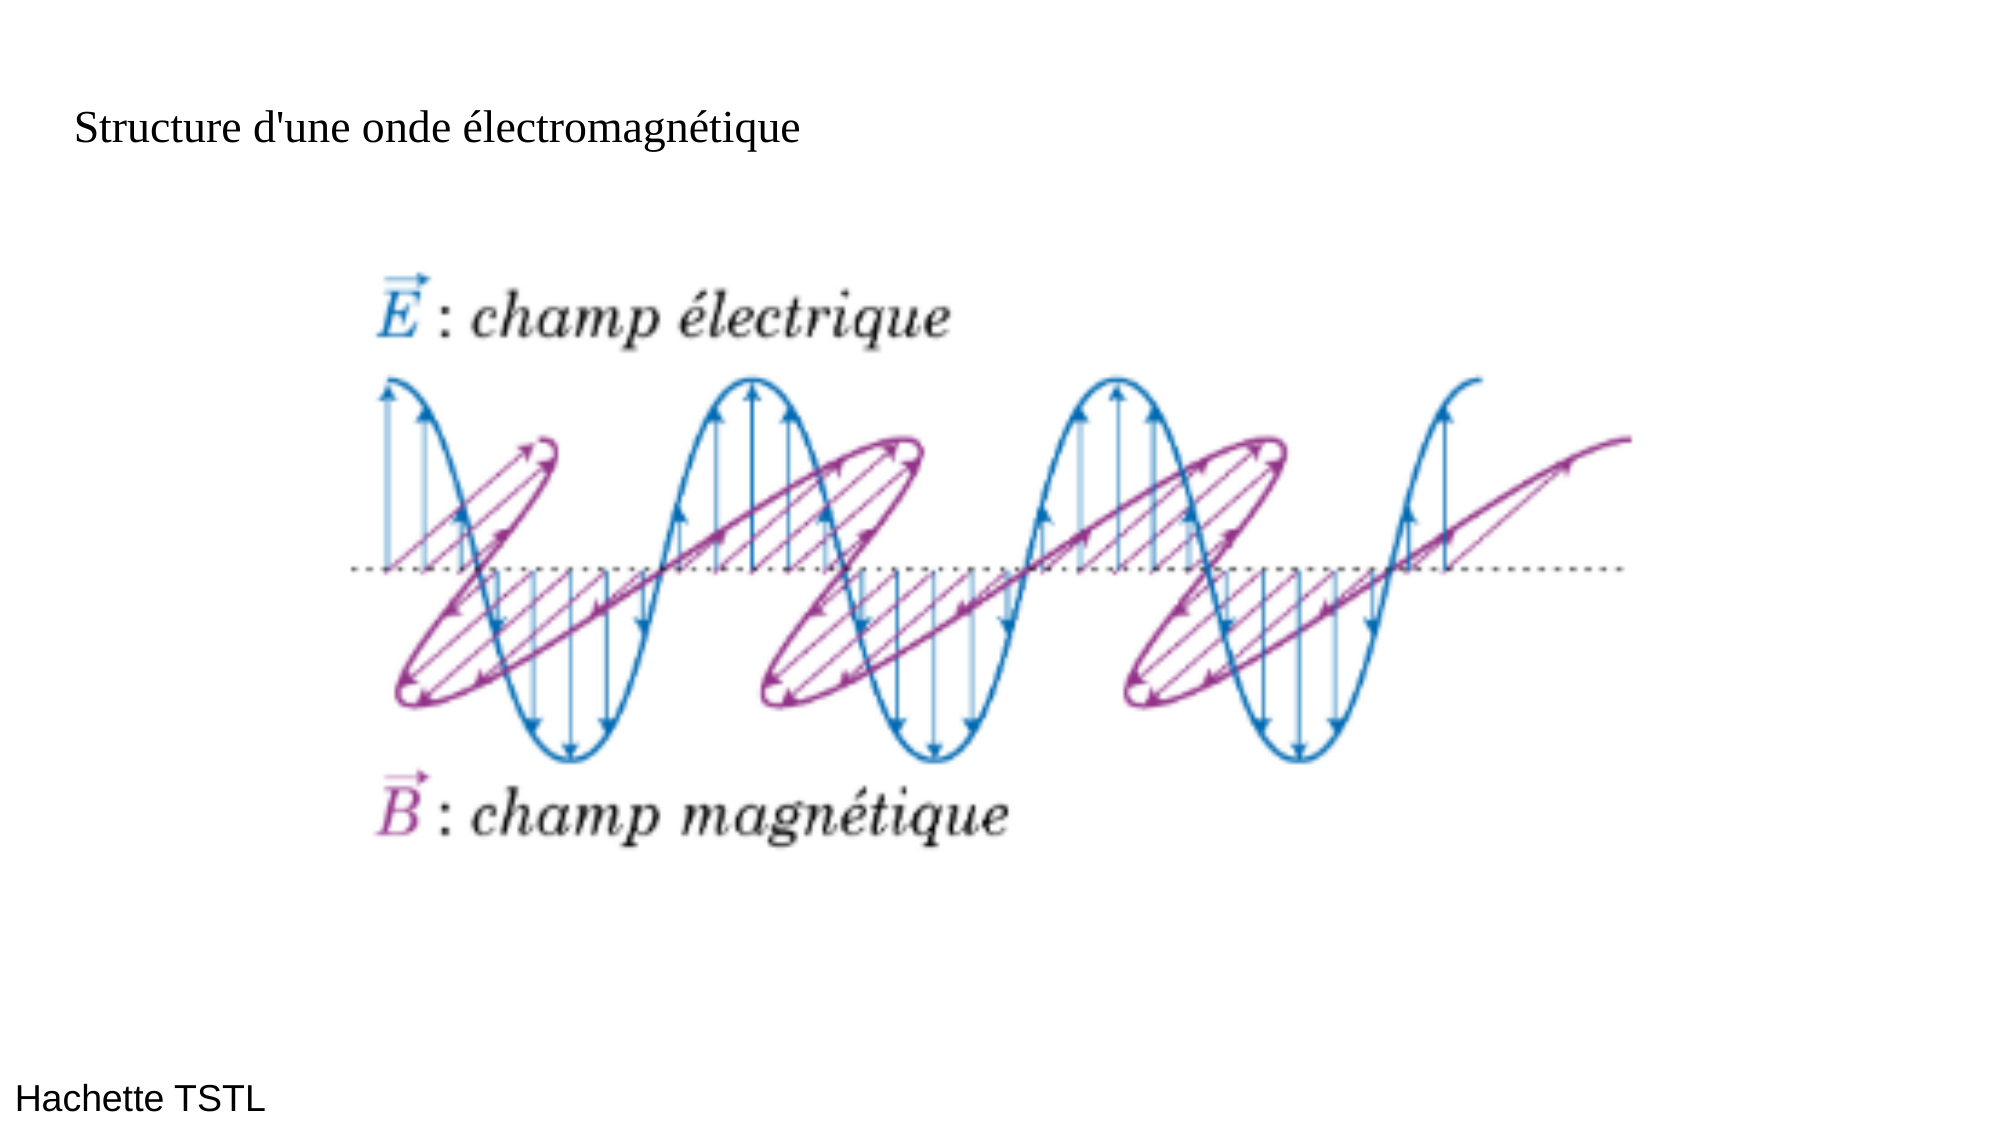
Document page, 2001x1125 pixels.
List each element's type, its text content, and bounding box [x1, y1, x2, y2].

picture [320, 259, 1680, 863]
text_box Structure d'une onde électromagnétique [59, 94, 910, 236]
text_box Hachette TSTL [0, 1070, 390, 1125]
